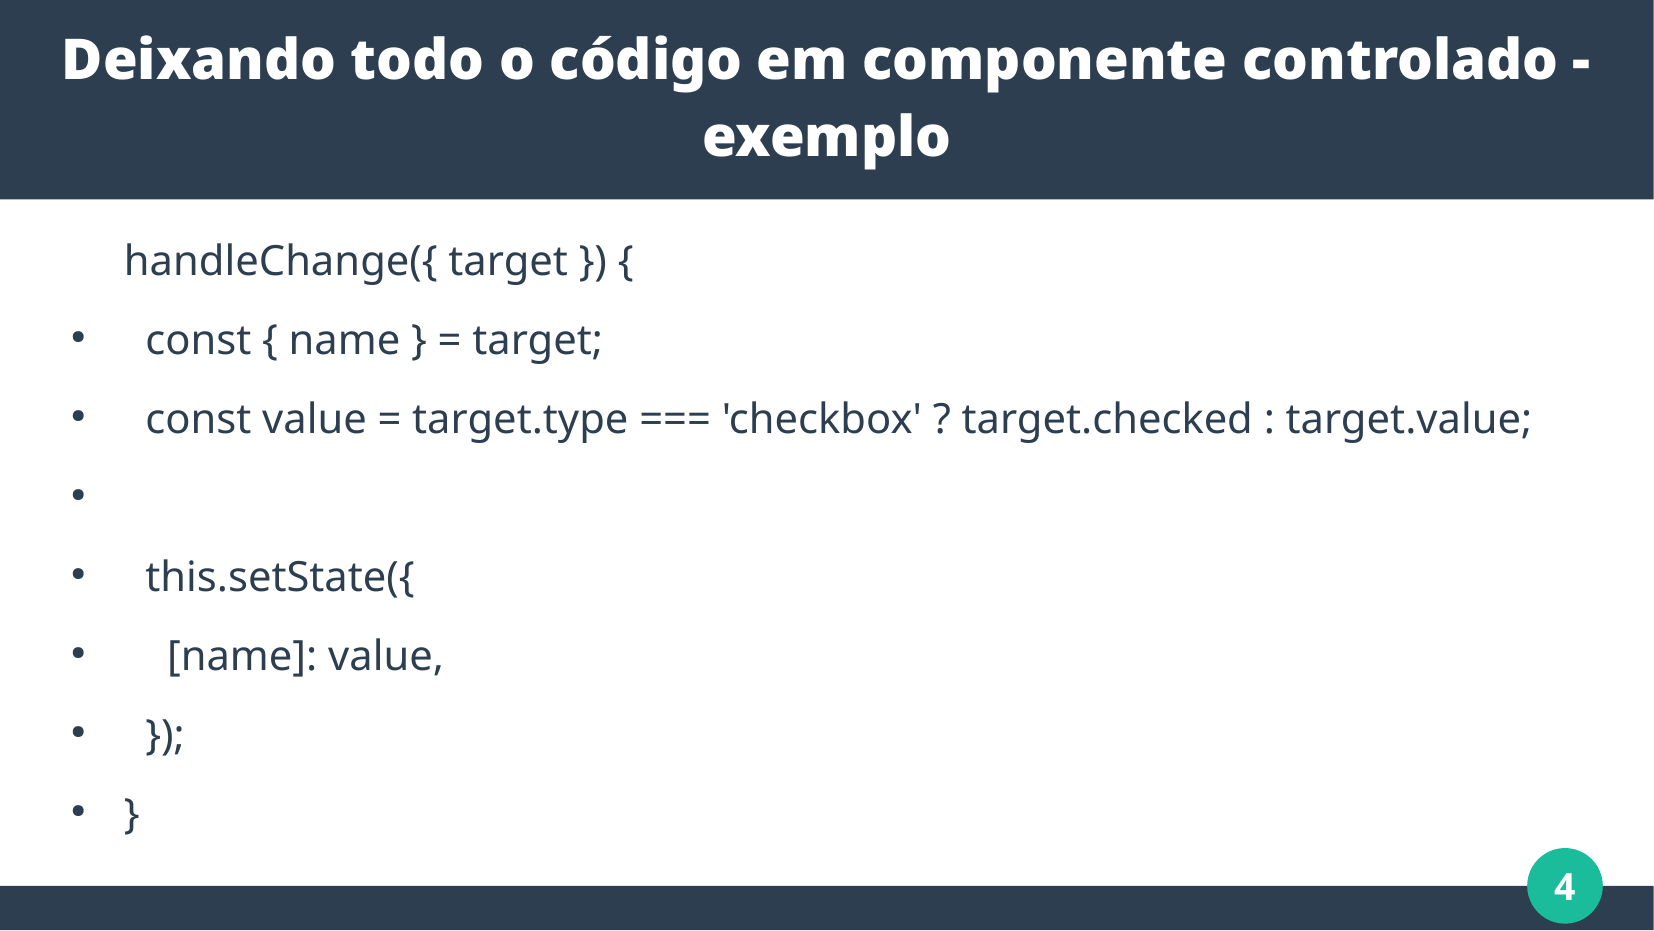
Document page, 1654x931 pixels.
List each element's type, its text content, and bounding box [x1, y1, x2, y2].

title Deixando todo o código em componente controlado - exemplo [59, 37, 1595, 156]
list handleChange({ target }) { const { name } = target; const value = target.type === 'checkbox' ? target.checked : target.value; this.setState({ [name]: value, }); } [53, 230, 1648, 851]
